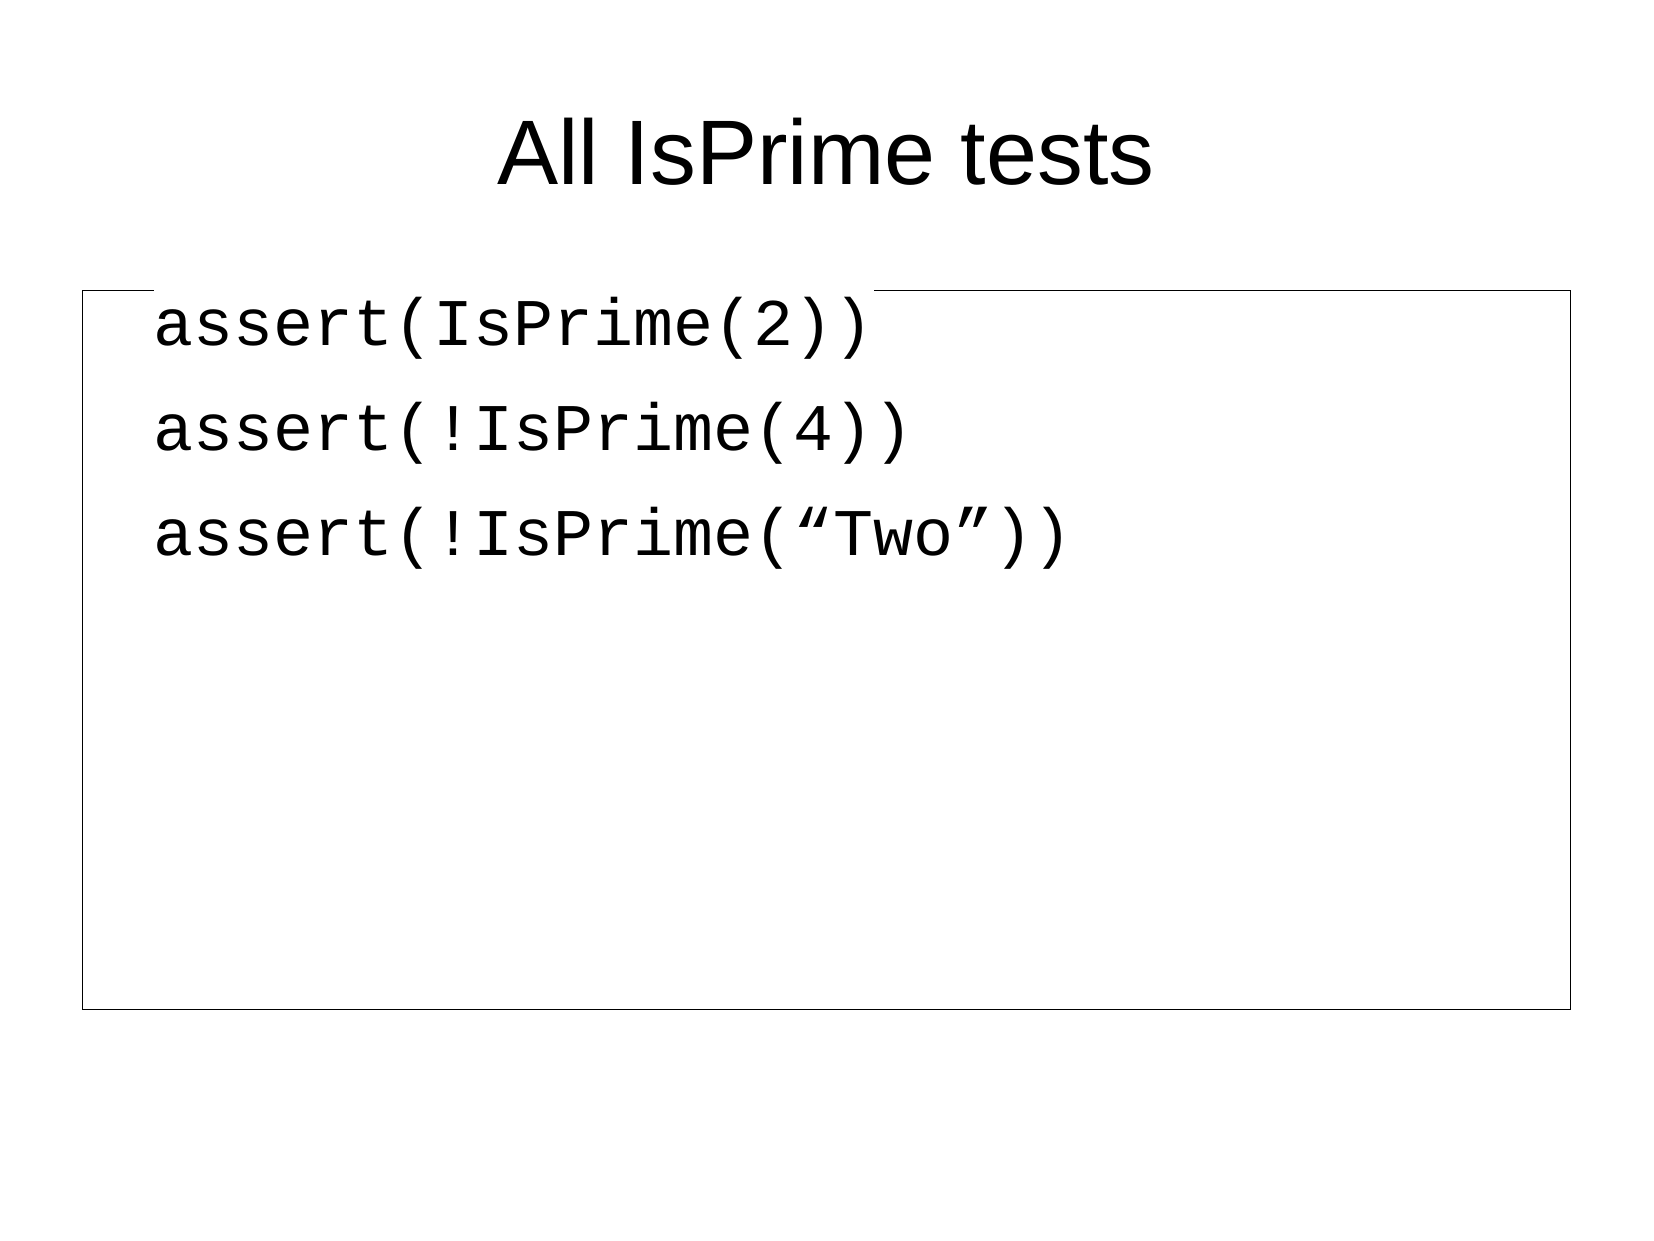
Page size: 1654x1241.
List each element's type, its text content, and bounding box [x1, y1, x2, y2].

list assert(IsPrime(2)) assert(!IsPrime(4)) assert(!IsPrime(“Two”)) [82, 290, 1571, 1010]
title All IsPrime tests [82, 49, 1571, 257]
